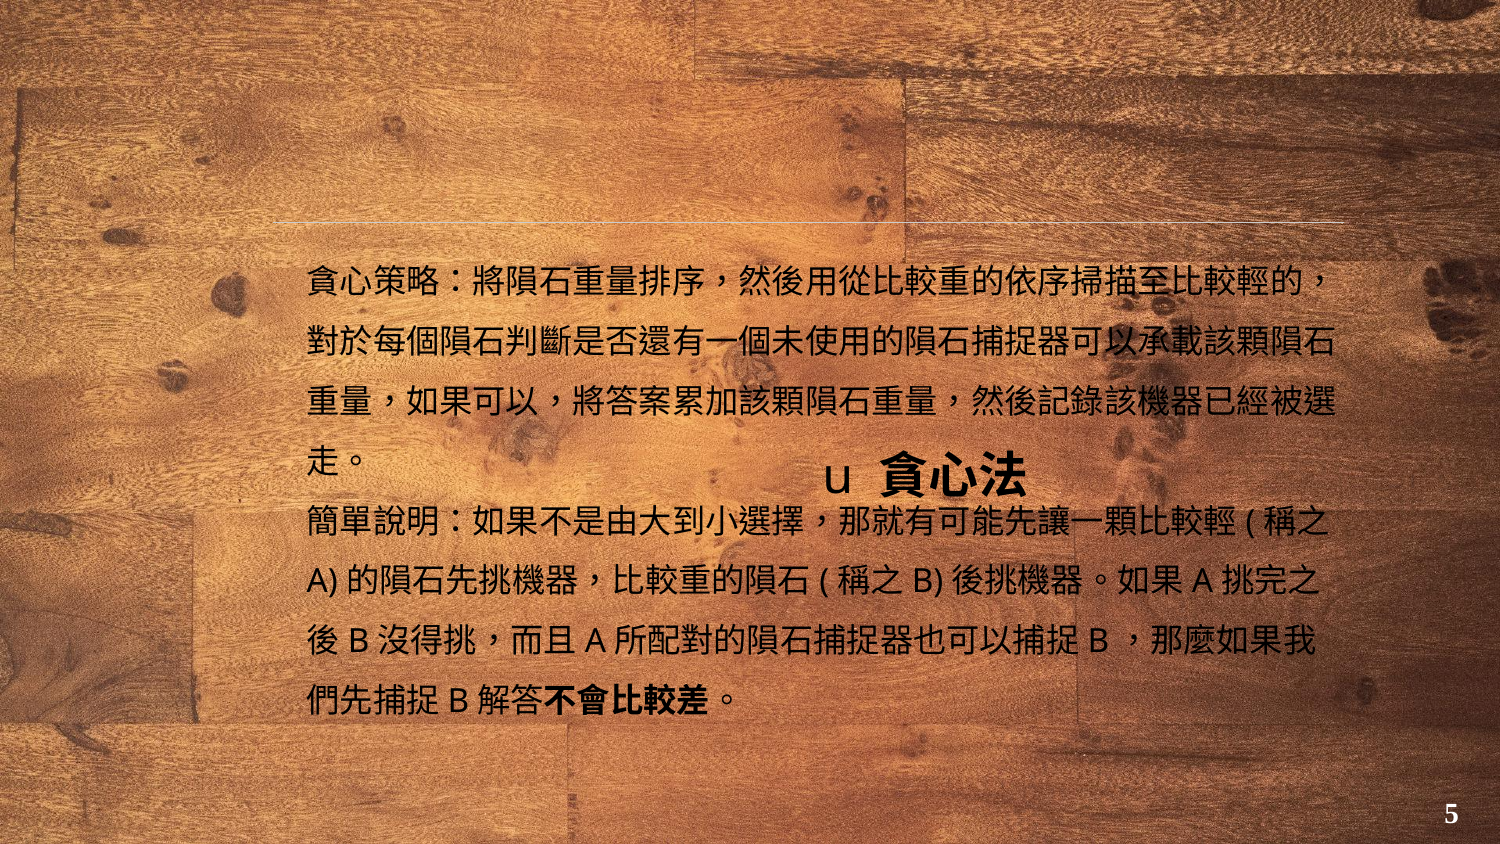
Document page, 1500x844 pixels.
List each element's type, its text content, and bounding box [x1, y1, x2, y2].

title 貪心法 [255, 117, 1341, 233]
slide_number 5 [1429, 779, 1500, 844]
text_box 貪心策略：將隕石重量排序，然後用從比較重的依序掃描至比較輕的，對於每個隕石判斷是否還有一個未使用的隕石捕捉器可以承載該顆隕石重量，如果可以，將答案累加該顆隕石重量，然後記錄該機器已經被選走。 簡單說明：如果不是由大到小選擇，那就有可能先讓一顆比較輕(稱之A)的隕石先挑機器，比較重的隕石(稱之B)後挑機器。如果A挑完之後B沒得挑，而且A所配對的隕石捕捉器也可以捕捉B，那麼如果我們先捕捉B解答不會比較差。 [291, 232, 1361, 726]
